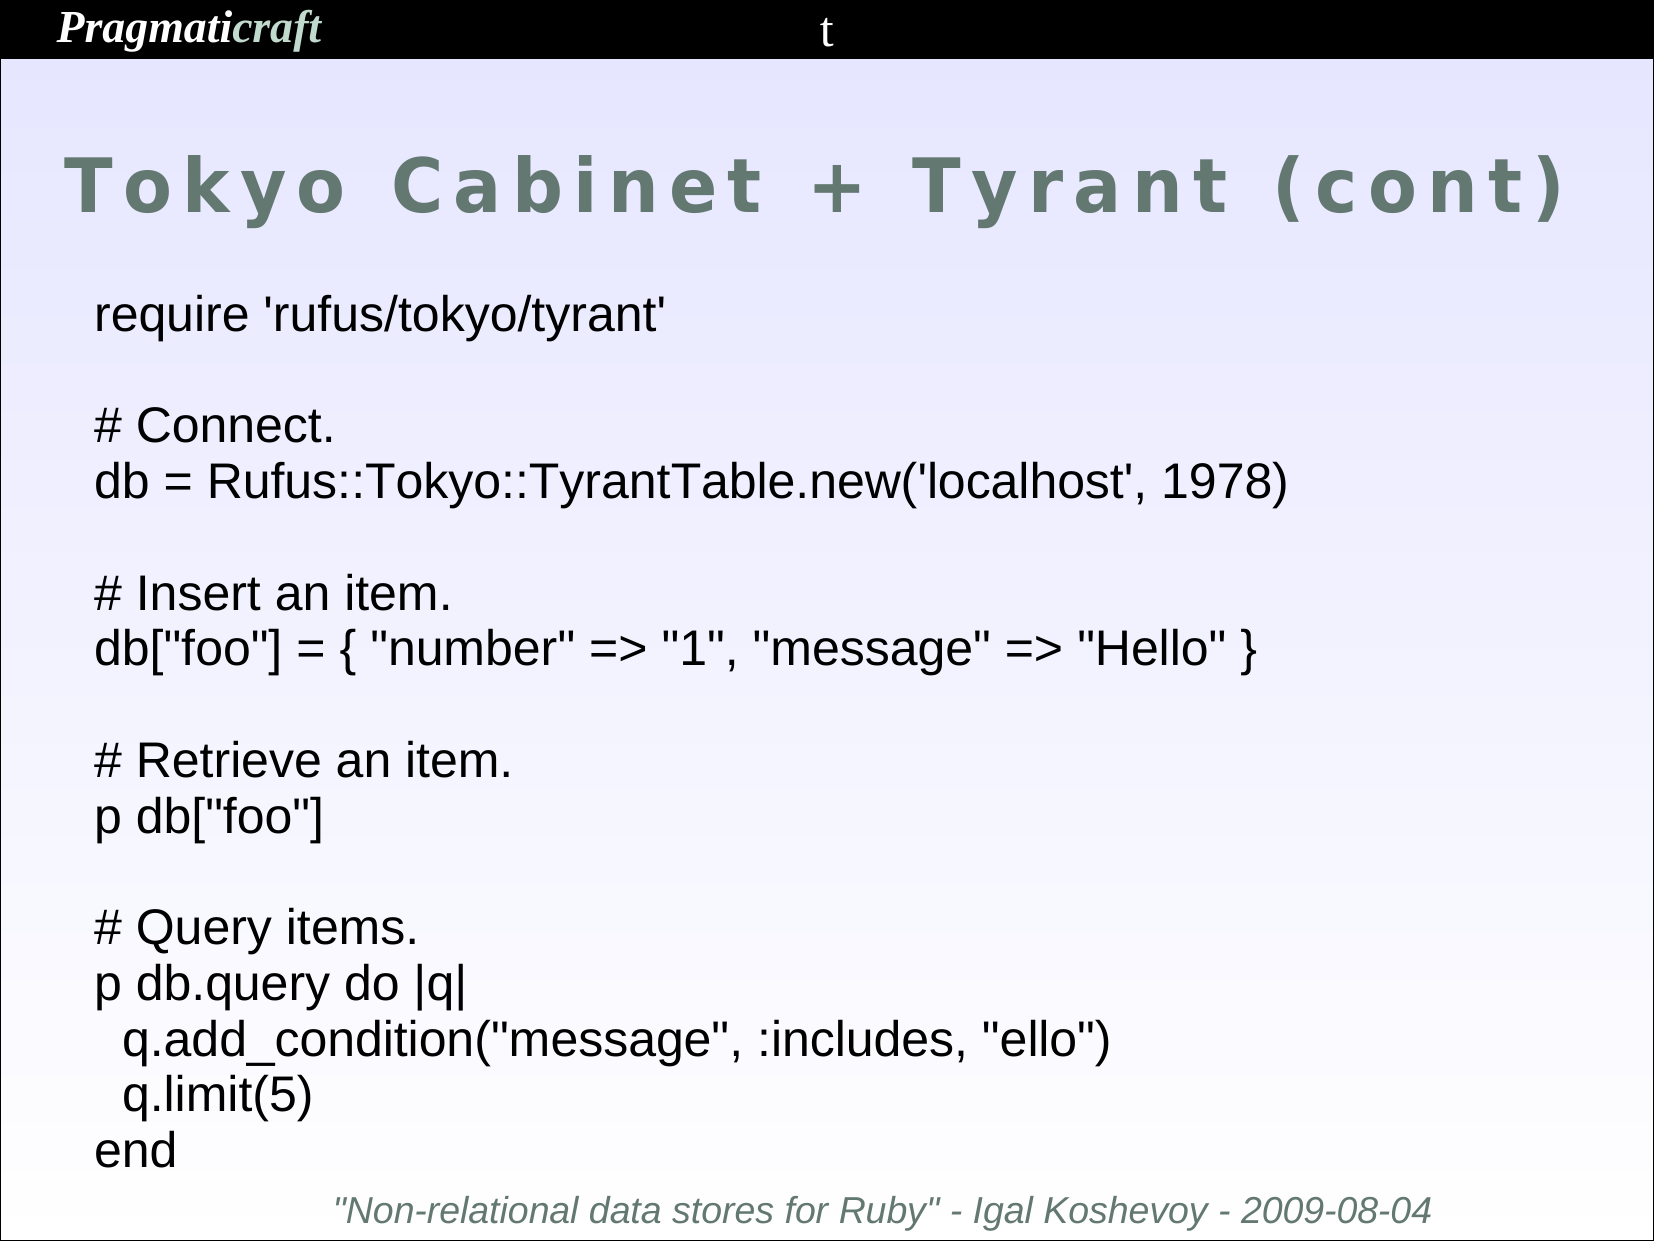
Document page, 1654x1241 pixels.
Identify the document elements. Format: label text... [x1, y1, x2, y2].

title Tokyo Cabinet + Tyrant (cont) [64, 112, 1587, 261]
text_box require 'rufus/tokyo/tyrant' # Connect. db = Rufus::Tokyo::TyrantTable.new('localhost', 1978) # Insert an item. db["foo"] = { "number" => "1", "message" => "Hello" } # Retrieve an item. p db["foo"] # Query items. p db.query do |q| q.add_condition("message", :includes, "ello") q.limit(5) end [79, 278, 1589, 1186]
